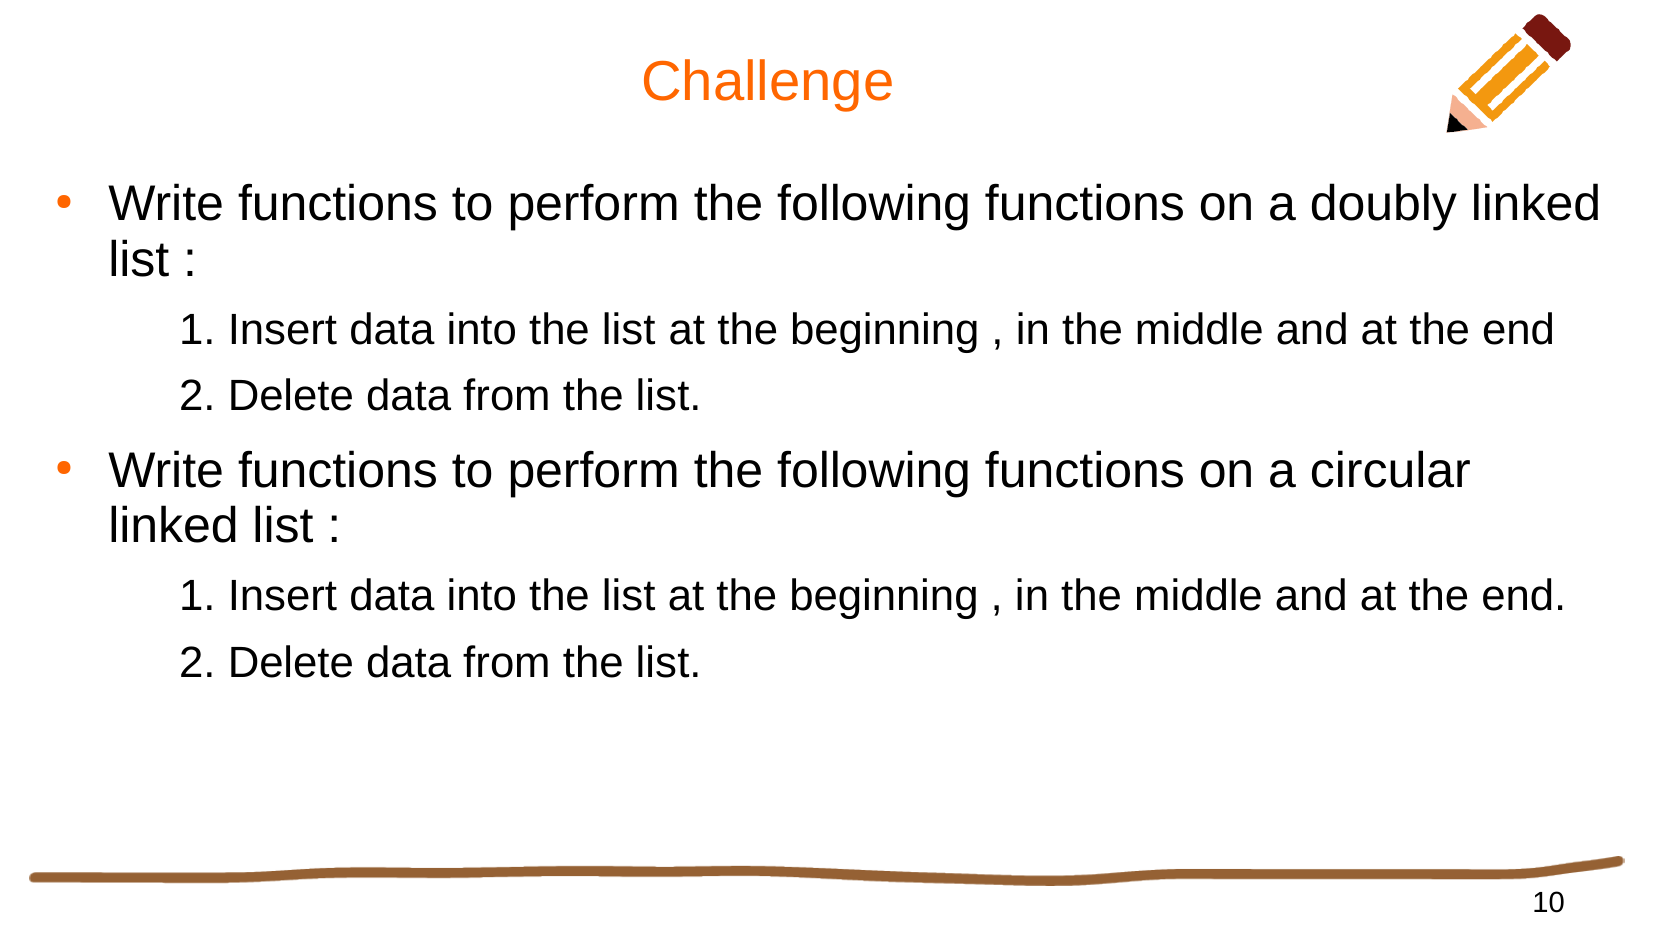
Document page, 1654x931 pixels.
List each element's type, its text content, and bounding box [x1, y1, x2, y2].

title Challenge [88, 29, 1447, 133]
picture [29, 856, 1625, 886]
list Write functions to perform the following functions on a doubly linked list : 1. Insert data into the list at the beginning , in the middle and at the end 2. Delete data from the list. Write functions to perform the following functions on a circular linked list : 1. Insert data into the list at the beginning , in the middle and at the end. 2. Delete data from the list. [37, 175, 1603, 826]
picture [1446, 14, 1571, 133]
